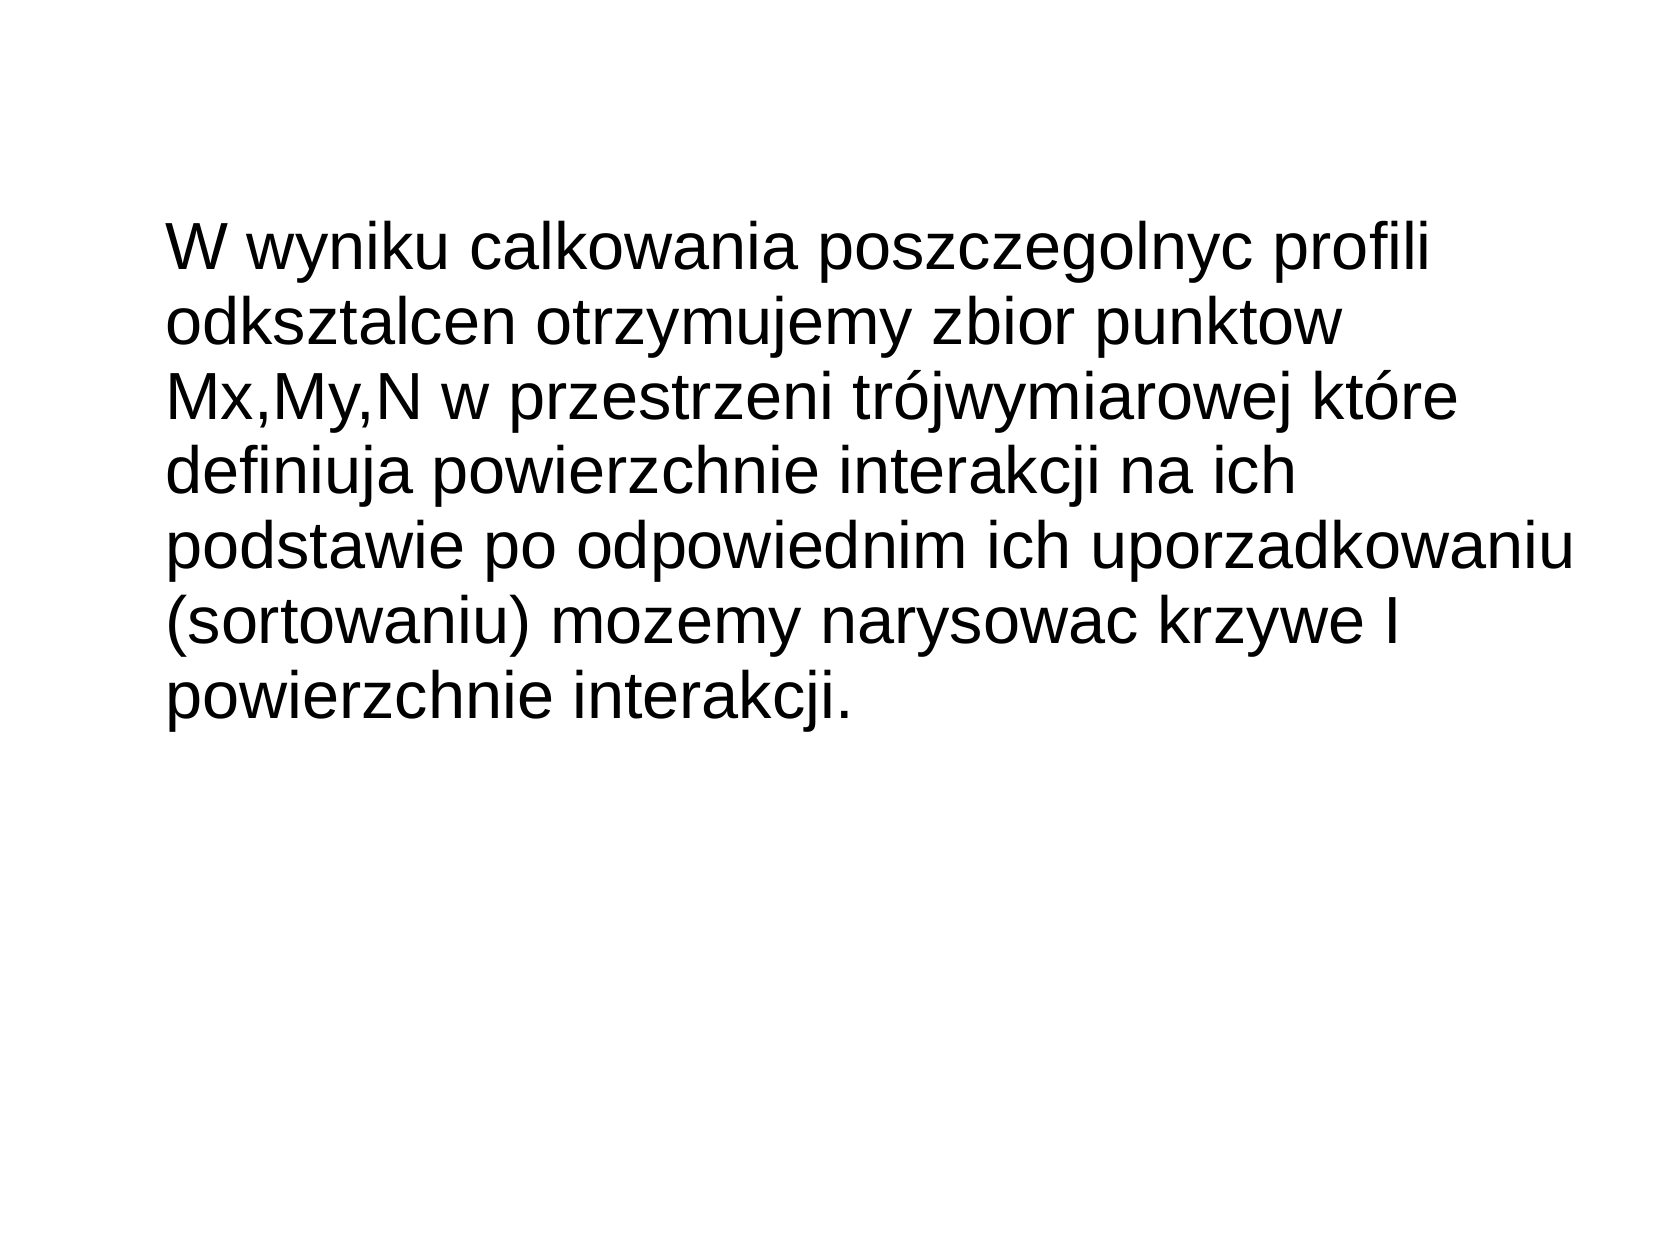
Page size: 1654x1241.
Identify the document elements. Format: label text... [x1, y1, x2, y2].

list W wyniku calkowania poszczegolnyc profili odksztalcen otrzymujemy zbior punktow Mx,My,N w przestrzeni trójwymiarowej które definiuja powierzchnie interakcji na ich podstawie po odpowiednim ich uporzadkowaniu (sortowaniu) mozemy narysowac krzywe I powierzchnie interakcji. [94, 209, 1583, 1028]
